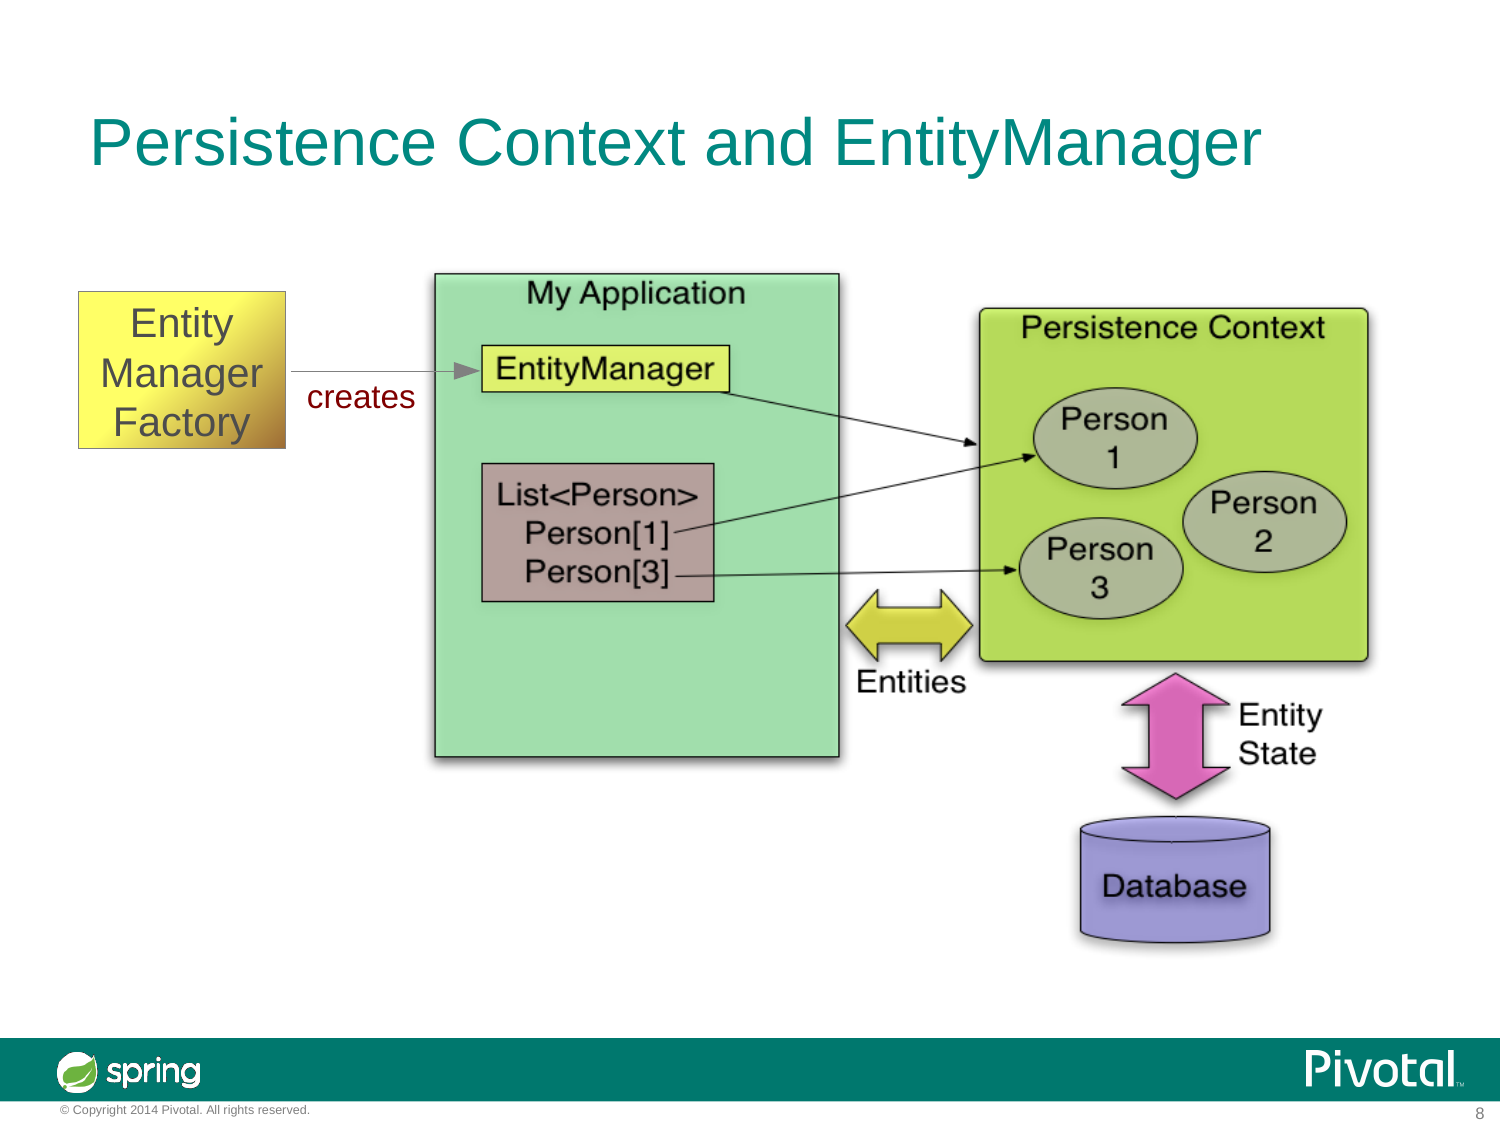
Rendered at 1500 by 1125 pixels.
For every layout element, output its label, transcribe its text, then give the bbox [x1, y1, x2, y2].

text_box creates [292, 367, 432, 423]
title Persistence Context and EntityManager [75, 45, 1426, 233]
picture [1306, 1050, 1464, 1087]
picture [419, 264, 1383, 962]
text_box Entity Manager Factory [78, 291, 286, 449]
picture [32, 1041, 210, 1103]
